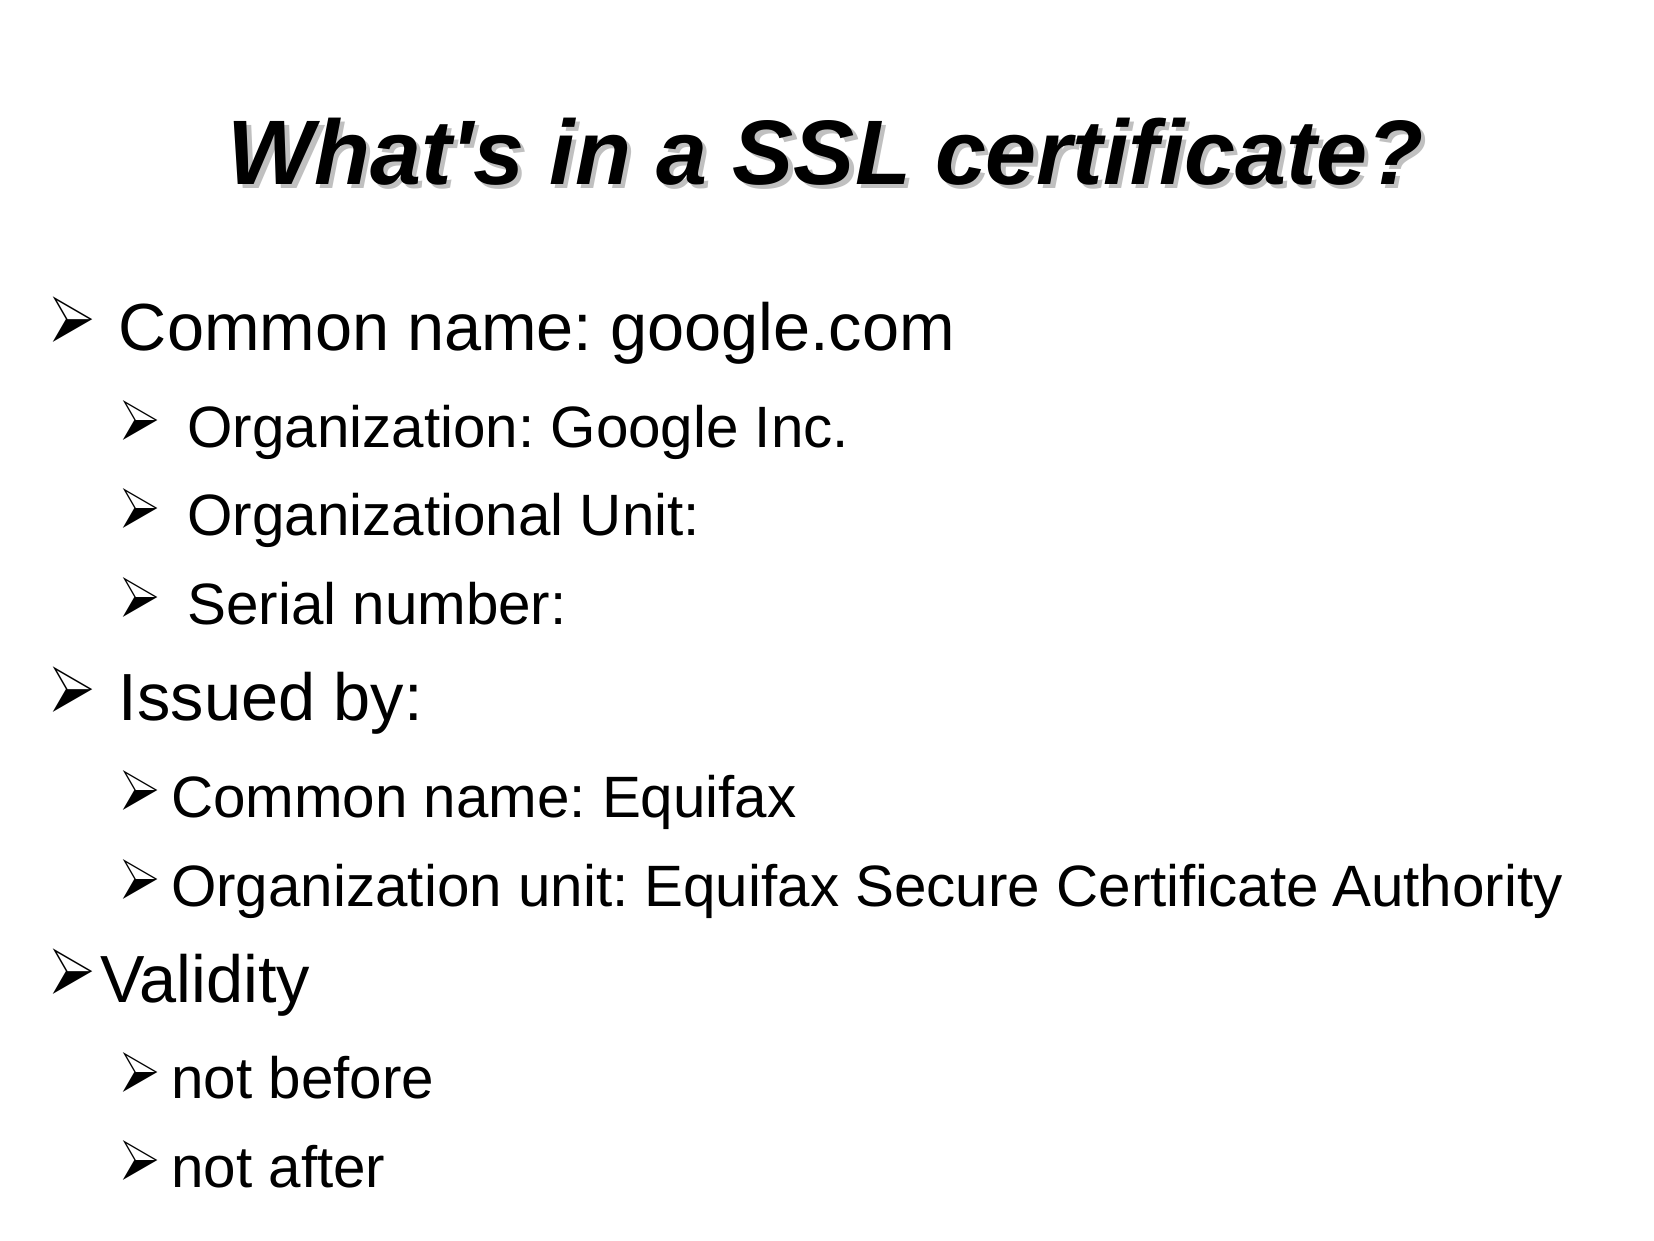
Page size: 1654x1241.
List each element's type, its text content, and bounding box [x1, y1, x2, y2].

list Common name: google.com Organization: Google Inc. Organizational Unit: Serial number: Issued by: Common name: Equifax Organization unit: Equifax Secure Certificate Authority Validity not before not after [29, 290, 1625, 1211]
title What's in a SSL certificate? [82, 49, 1571, 257]
